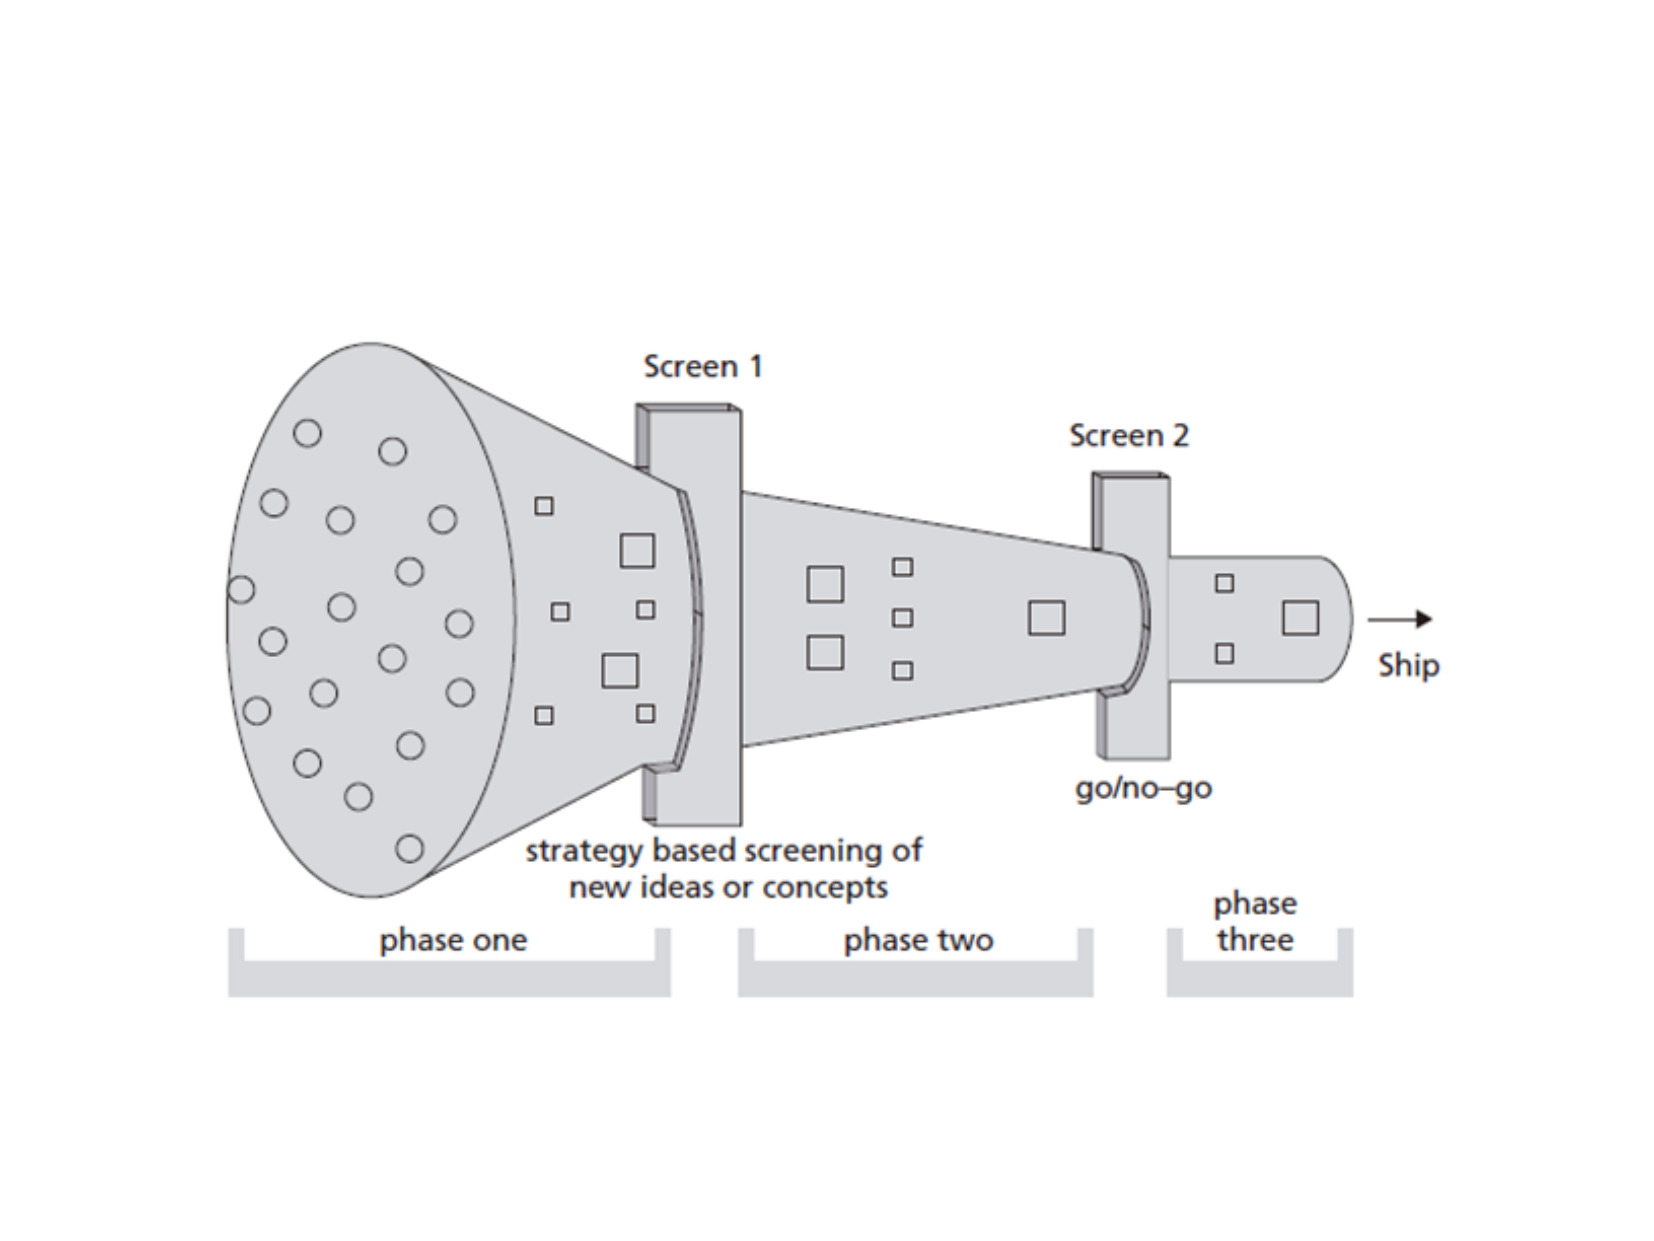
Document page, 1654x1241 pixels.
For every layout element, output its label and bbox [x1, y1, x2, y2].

picture [176, 290, 1478, 1010]
